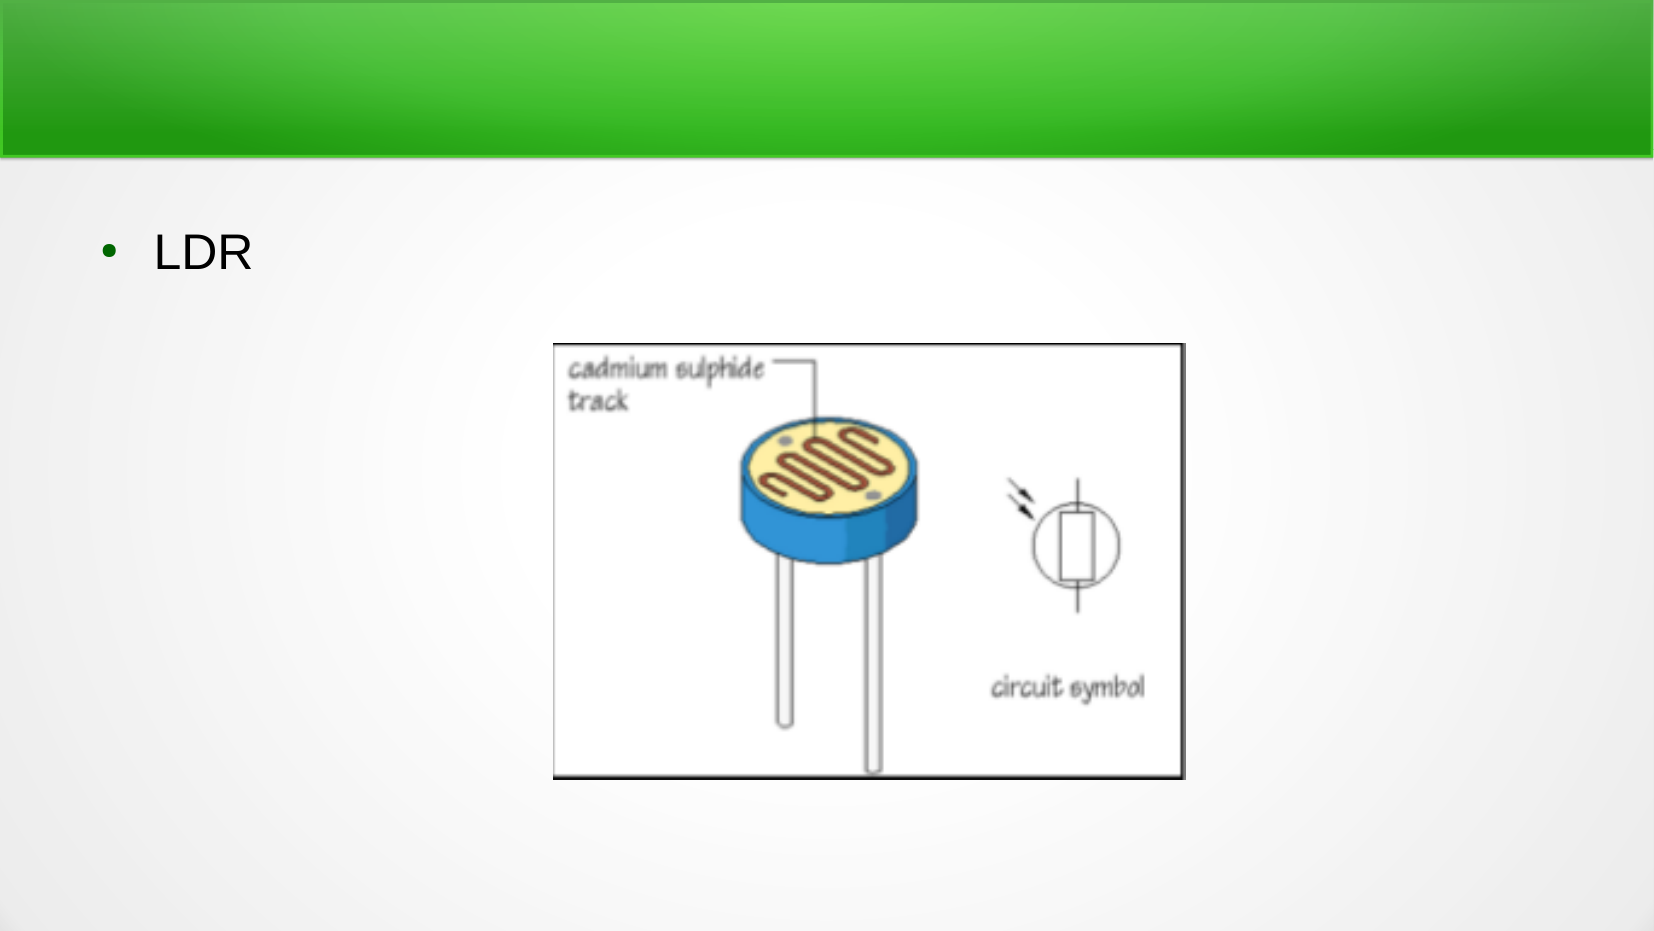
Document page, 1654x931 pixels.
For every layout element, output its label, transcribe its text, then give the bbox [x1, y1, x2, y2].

picture [553, 343, 1186, 781]
list LDR [82, 224, 1571, 764]
